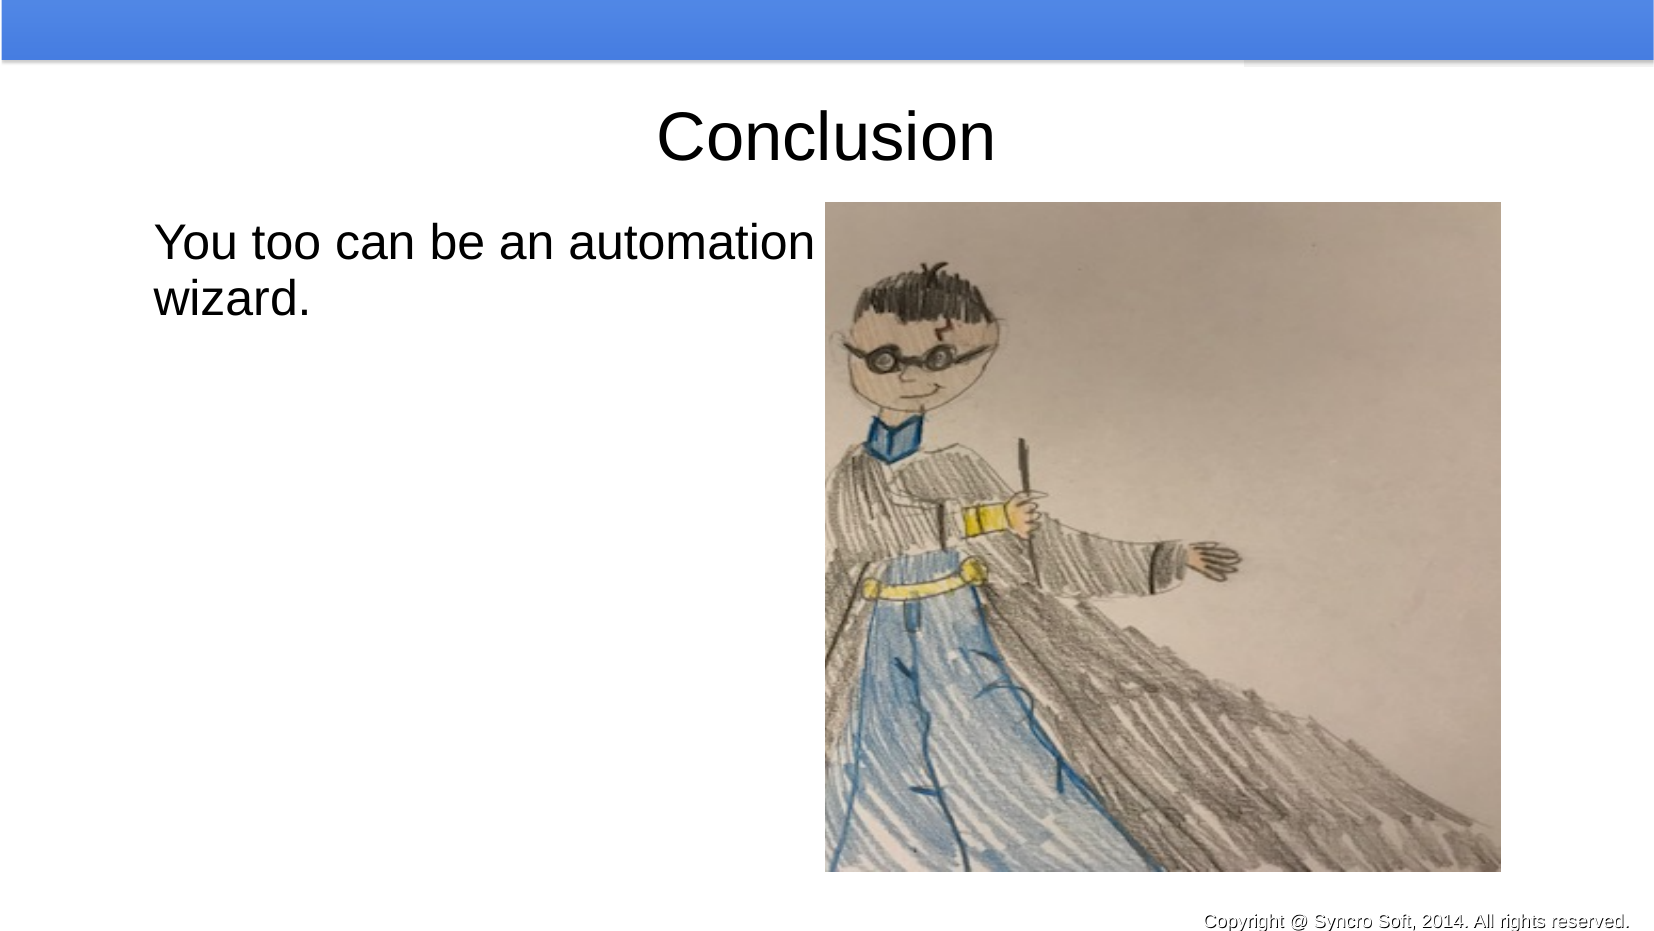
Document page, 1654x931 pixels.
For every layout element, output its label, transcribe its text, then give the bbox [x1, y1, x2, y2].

picture [1, 0, 1654, 67]
picture [825, 202, 1501, 872]
list You too can be an automation wizard. [82, 214, 976, 864]
title Conclusion [82, 59, 1571, 215]
